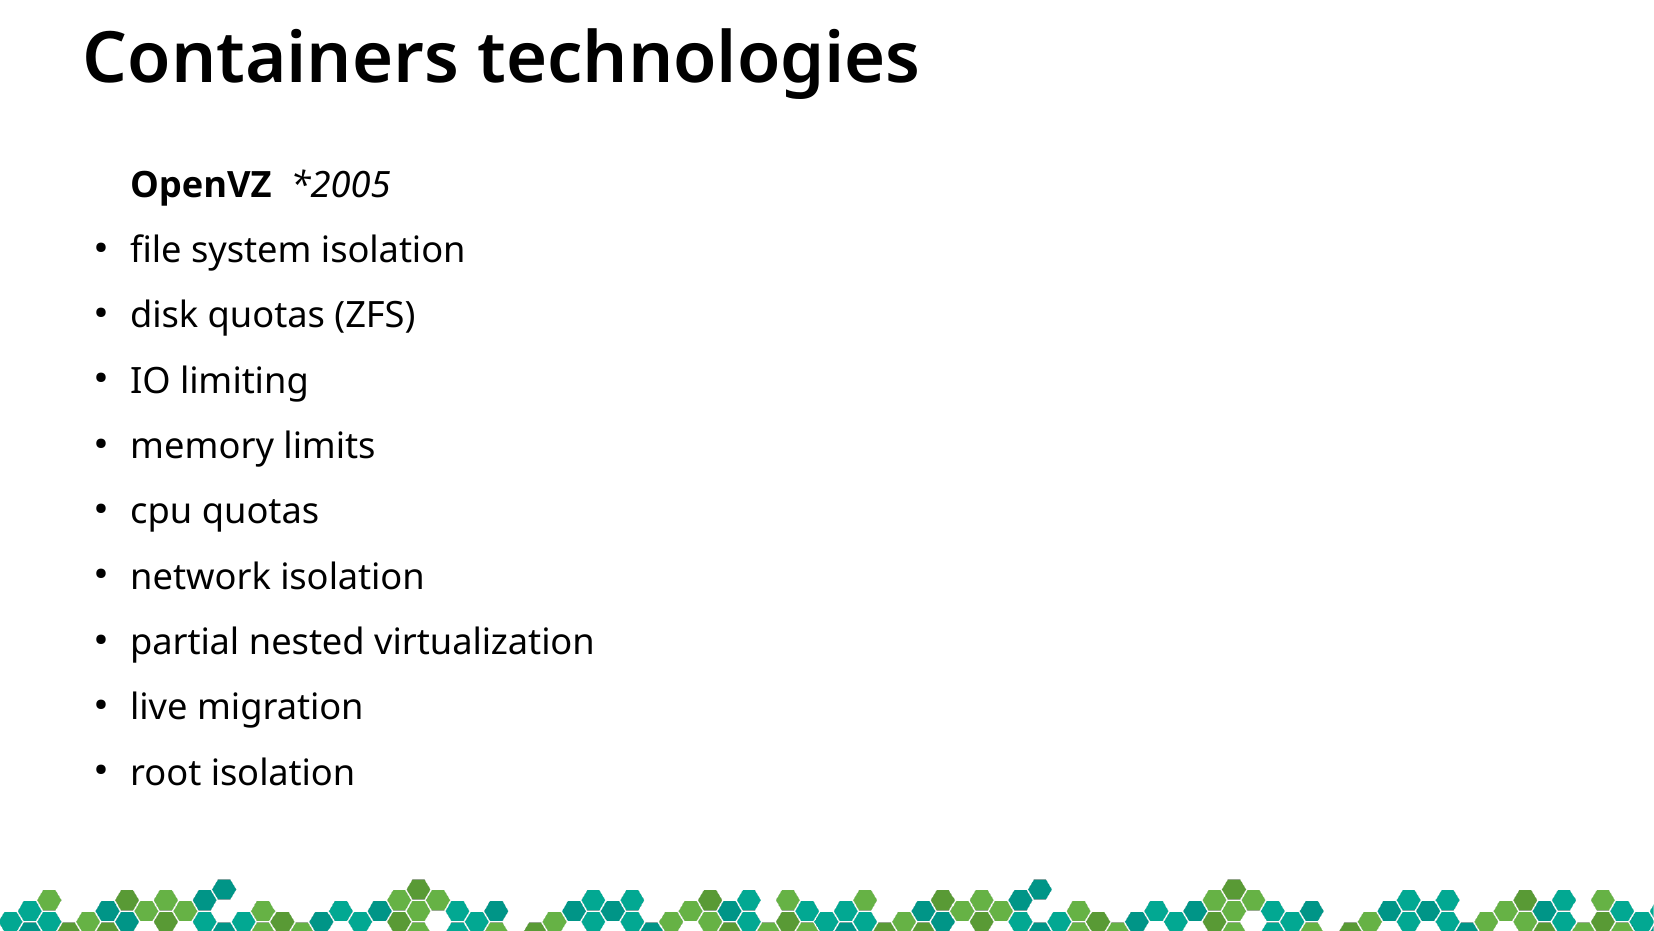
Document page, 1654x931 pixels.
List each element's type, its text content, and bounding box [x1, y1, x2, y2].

list OpenVZ *2005 file system isolation disk quotas (ZFS) IO limiting memory limits cpu quotas network isolation partial nested virtualization live migration root isolation [82, 158, 1571, 796]
title Containers technologies [82, 14, 1571, 158]
picture [0, 871, 1654, 931]
